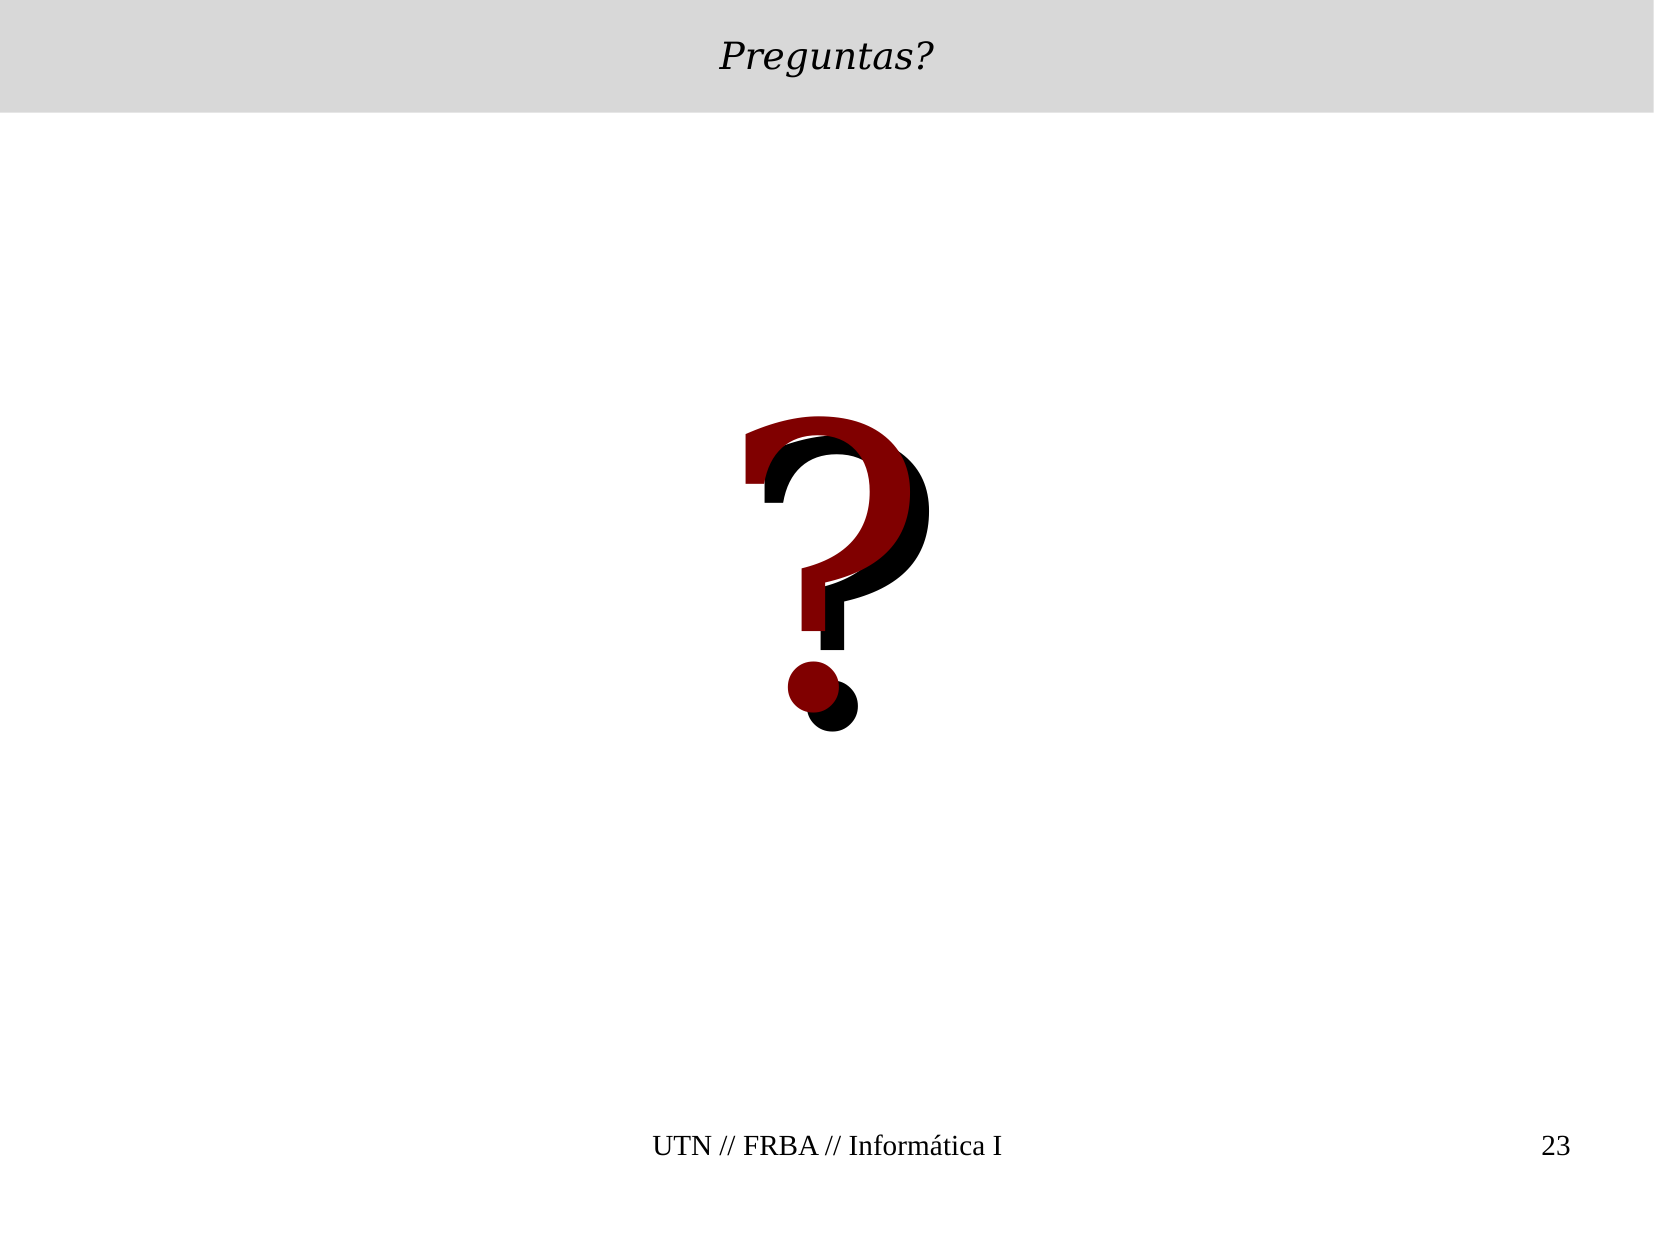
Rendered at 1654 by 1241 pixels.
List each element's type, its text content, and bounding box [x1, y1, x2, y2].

text_box ? [484, 336, 1166, 807]
text_box Preguntas? [0, 0, 1654, 113]
